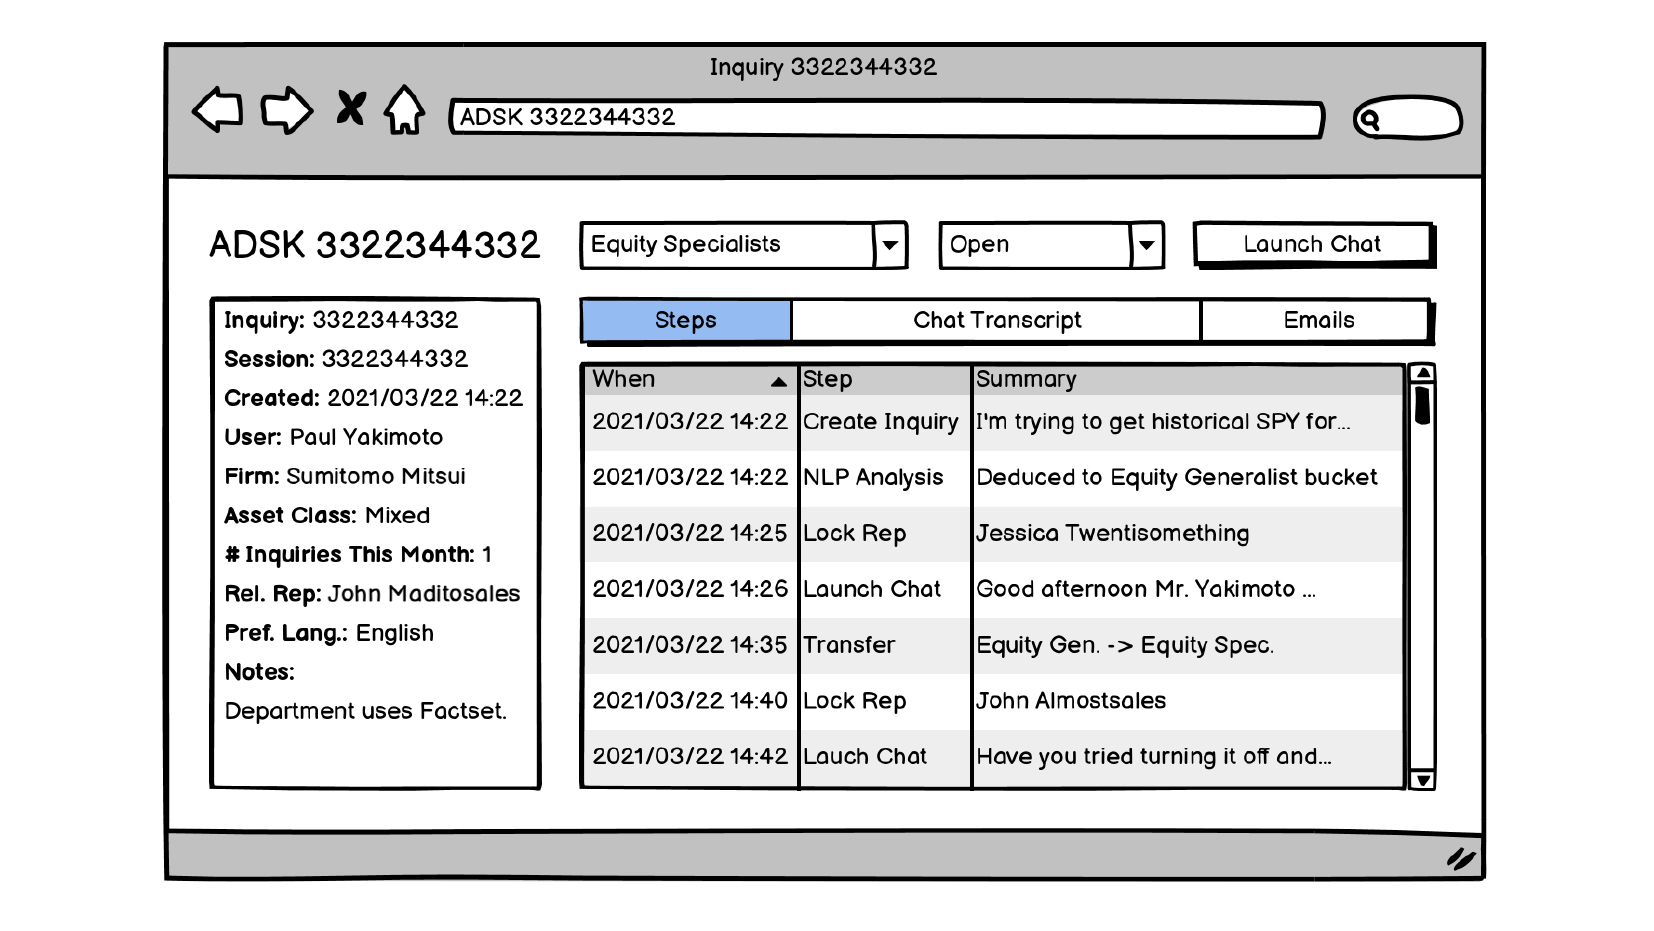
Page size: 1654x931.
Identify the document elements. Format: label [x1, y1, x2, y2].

picture [162, 41, 1487, 882]
